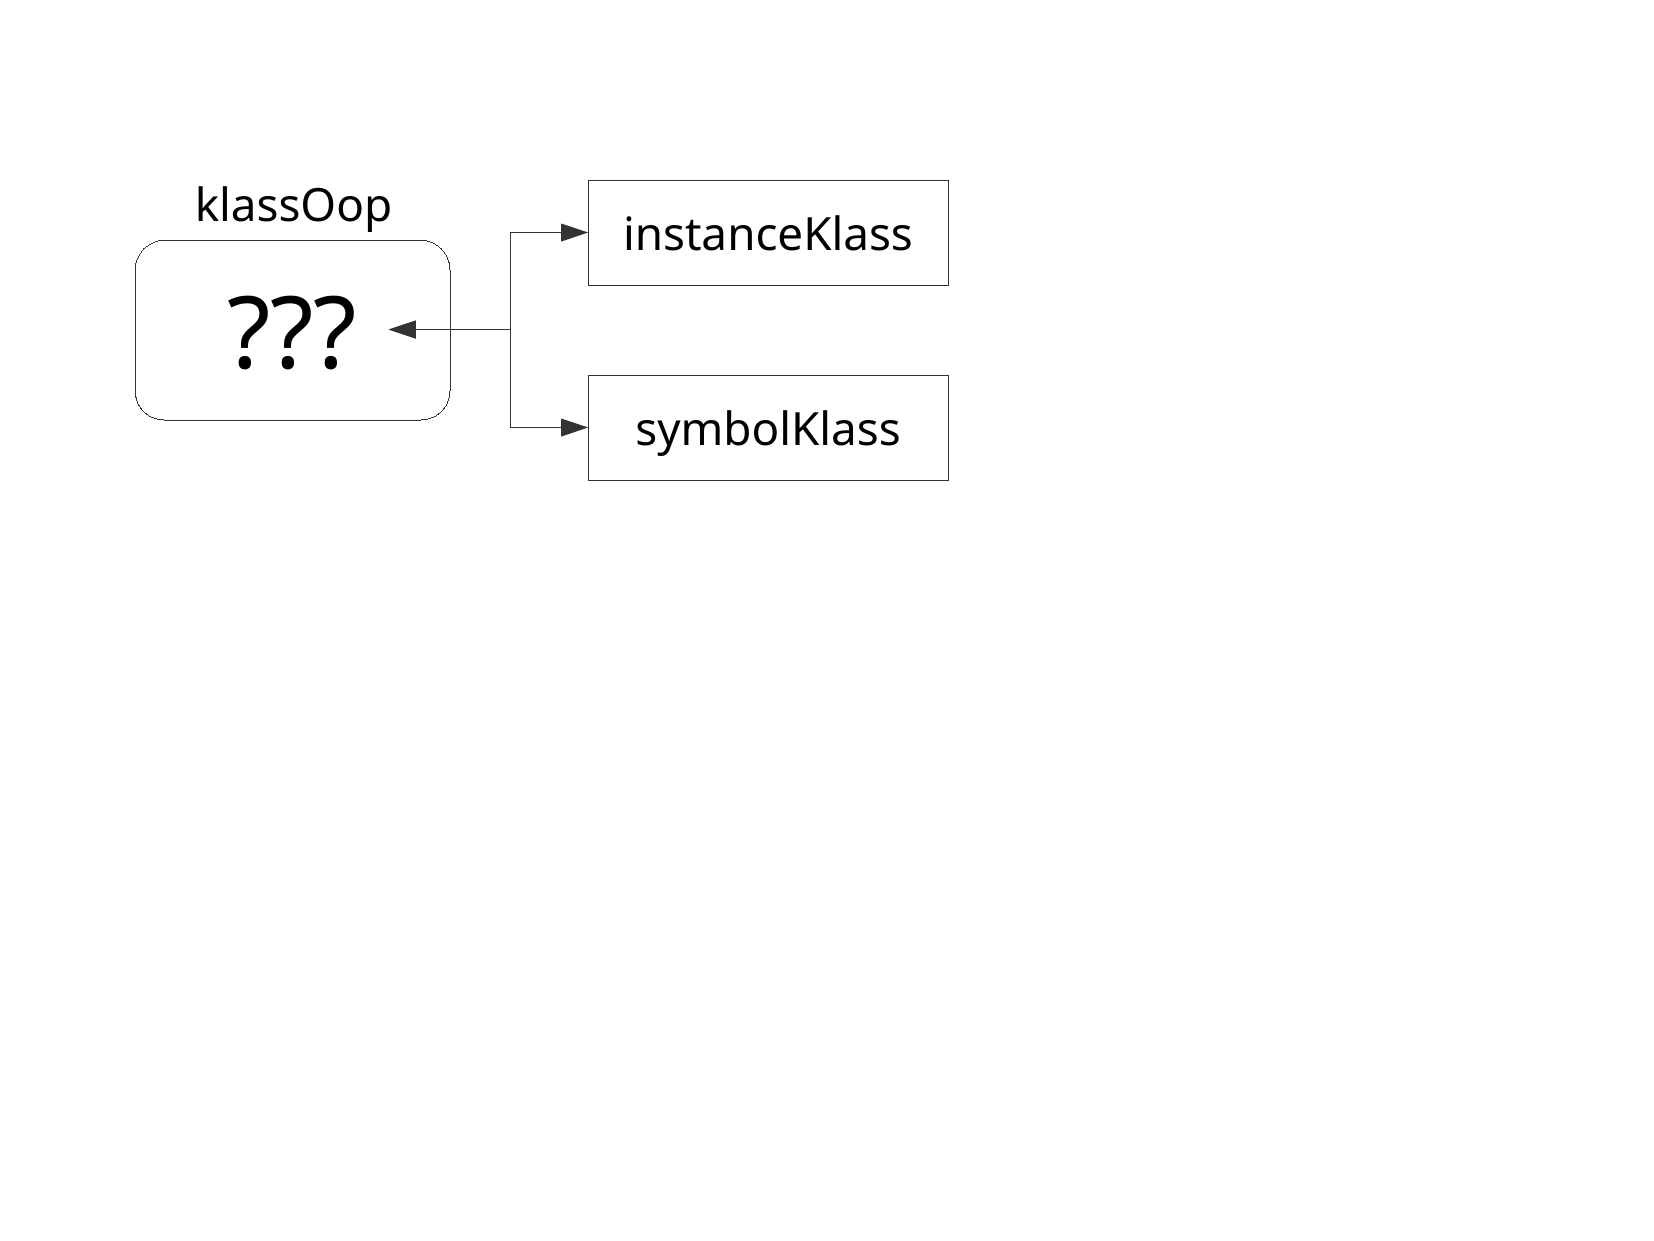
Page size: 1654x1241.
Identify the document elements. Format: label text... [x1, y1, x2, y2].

text_box symbolKlass [588, 375, 949, 481]
text_box instanceKlass [588, 180, 949, 286]
text_box klassOop [180, 165, 481, 230]
text_box ??? [135, 240, 451, 421]
